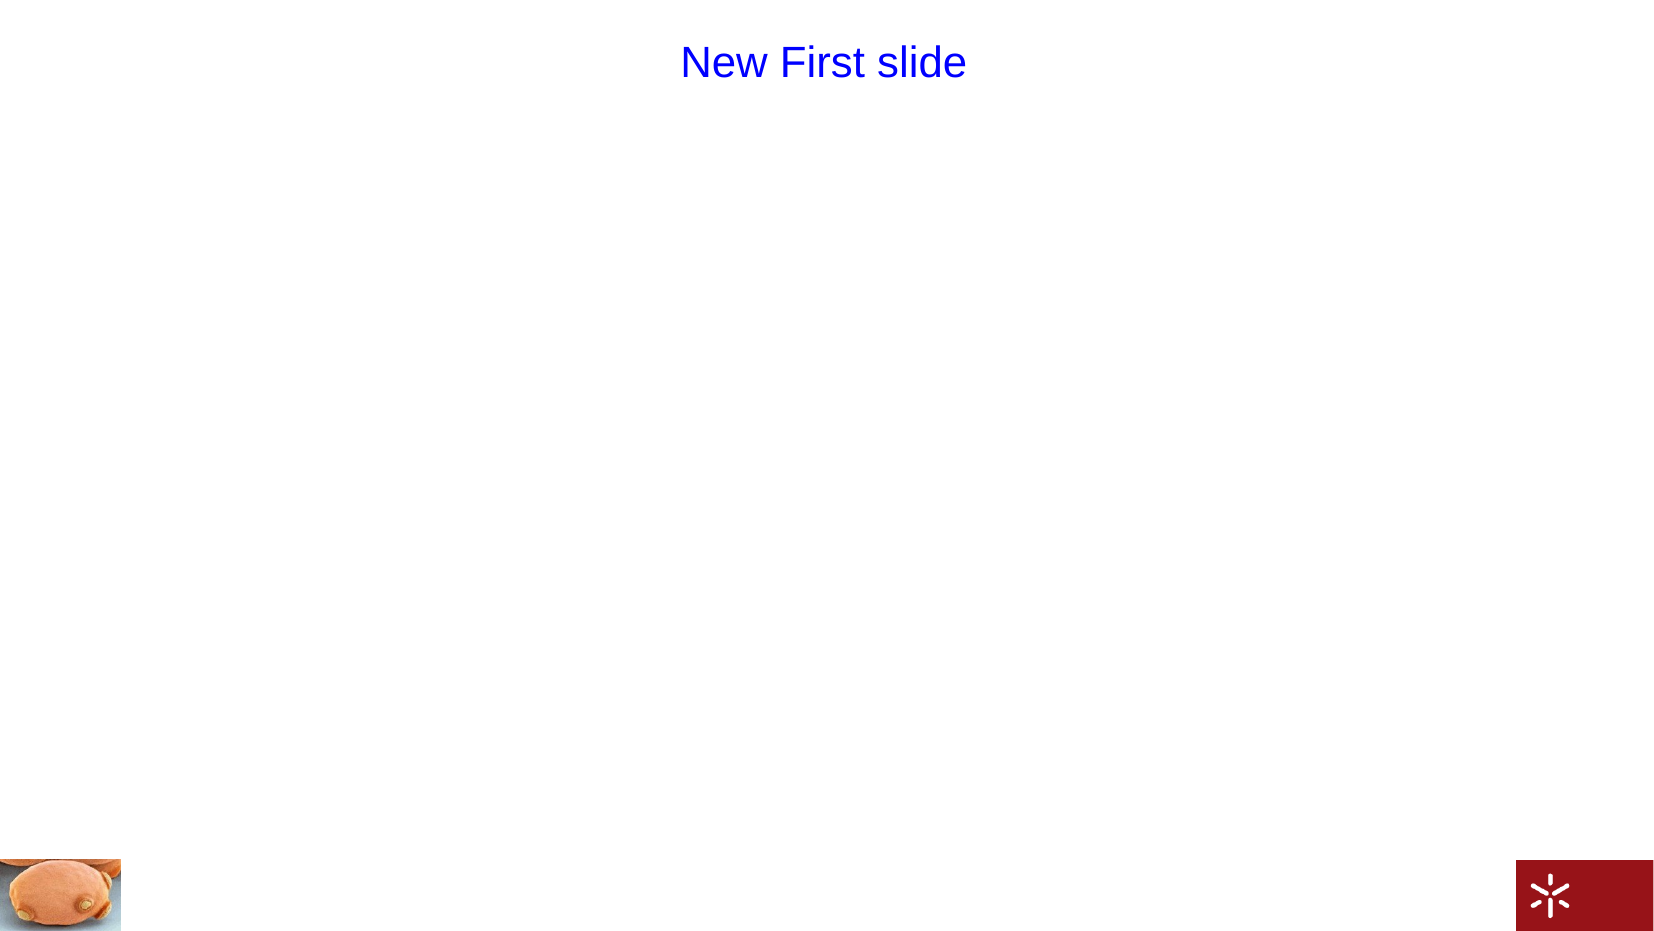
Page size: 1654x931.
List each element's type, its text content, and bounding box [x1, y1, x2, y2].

title New First slide [0, 1, 1654, 124]
picture [0, 859, 121, 931]
picture [1515, 860, 1654, 931]
